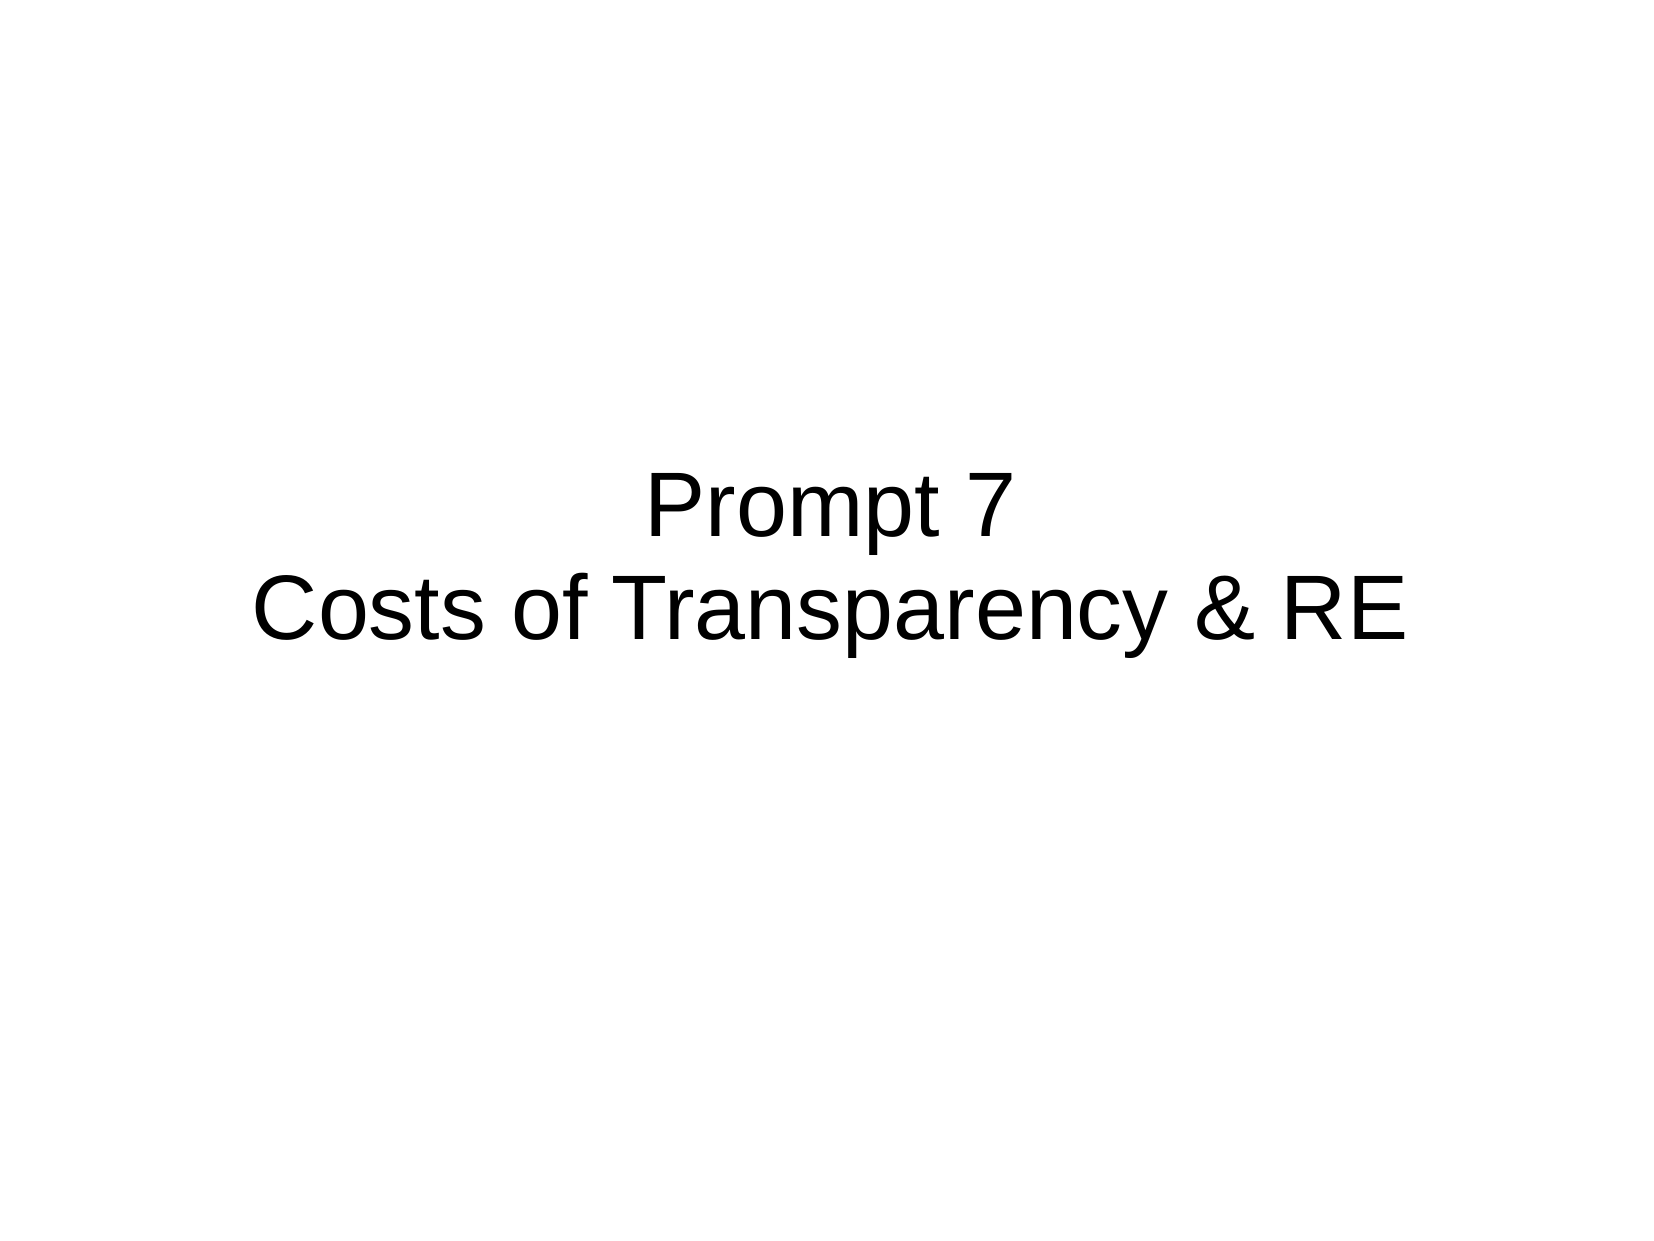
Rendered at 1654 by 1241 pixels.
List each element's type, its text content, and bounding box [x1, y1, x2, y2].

title Prompt 7 Costs of Transparency & RE [86, 452, 1576, 661]
